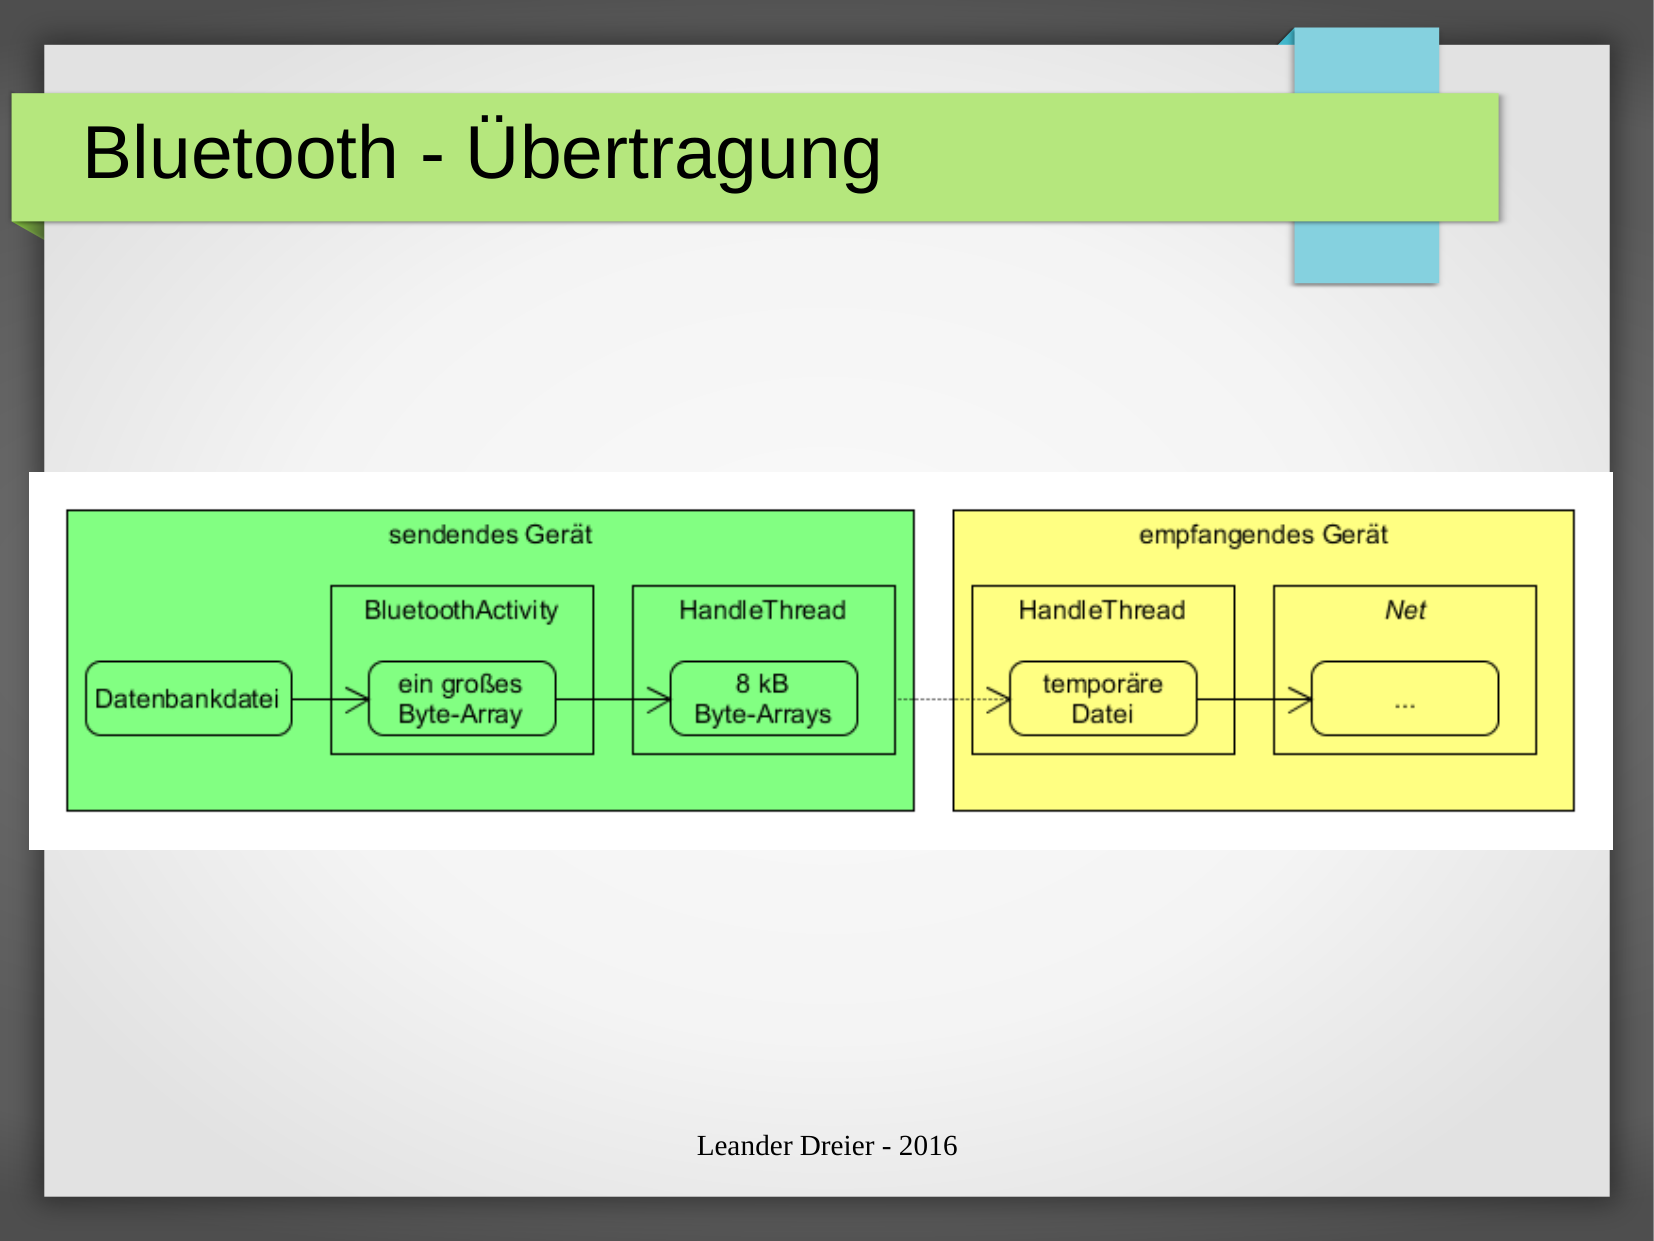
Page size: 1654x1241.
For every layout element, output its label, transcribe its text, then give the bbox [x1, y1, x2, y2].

picture [0, 0, 1654, 1241]
title Bluetooth - Übertragung [82, 49, 1571, 257]
